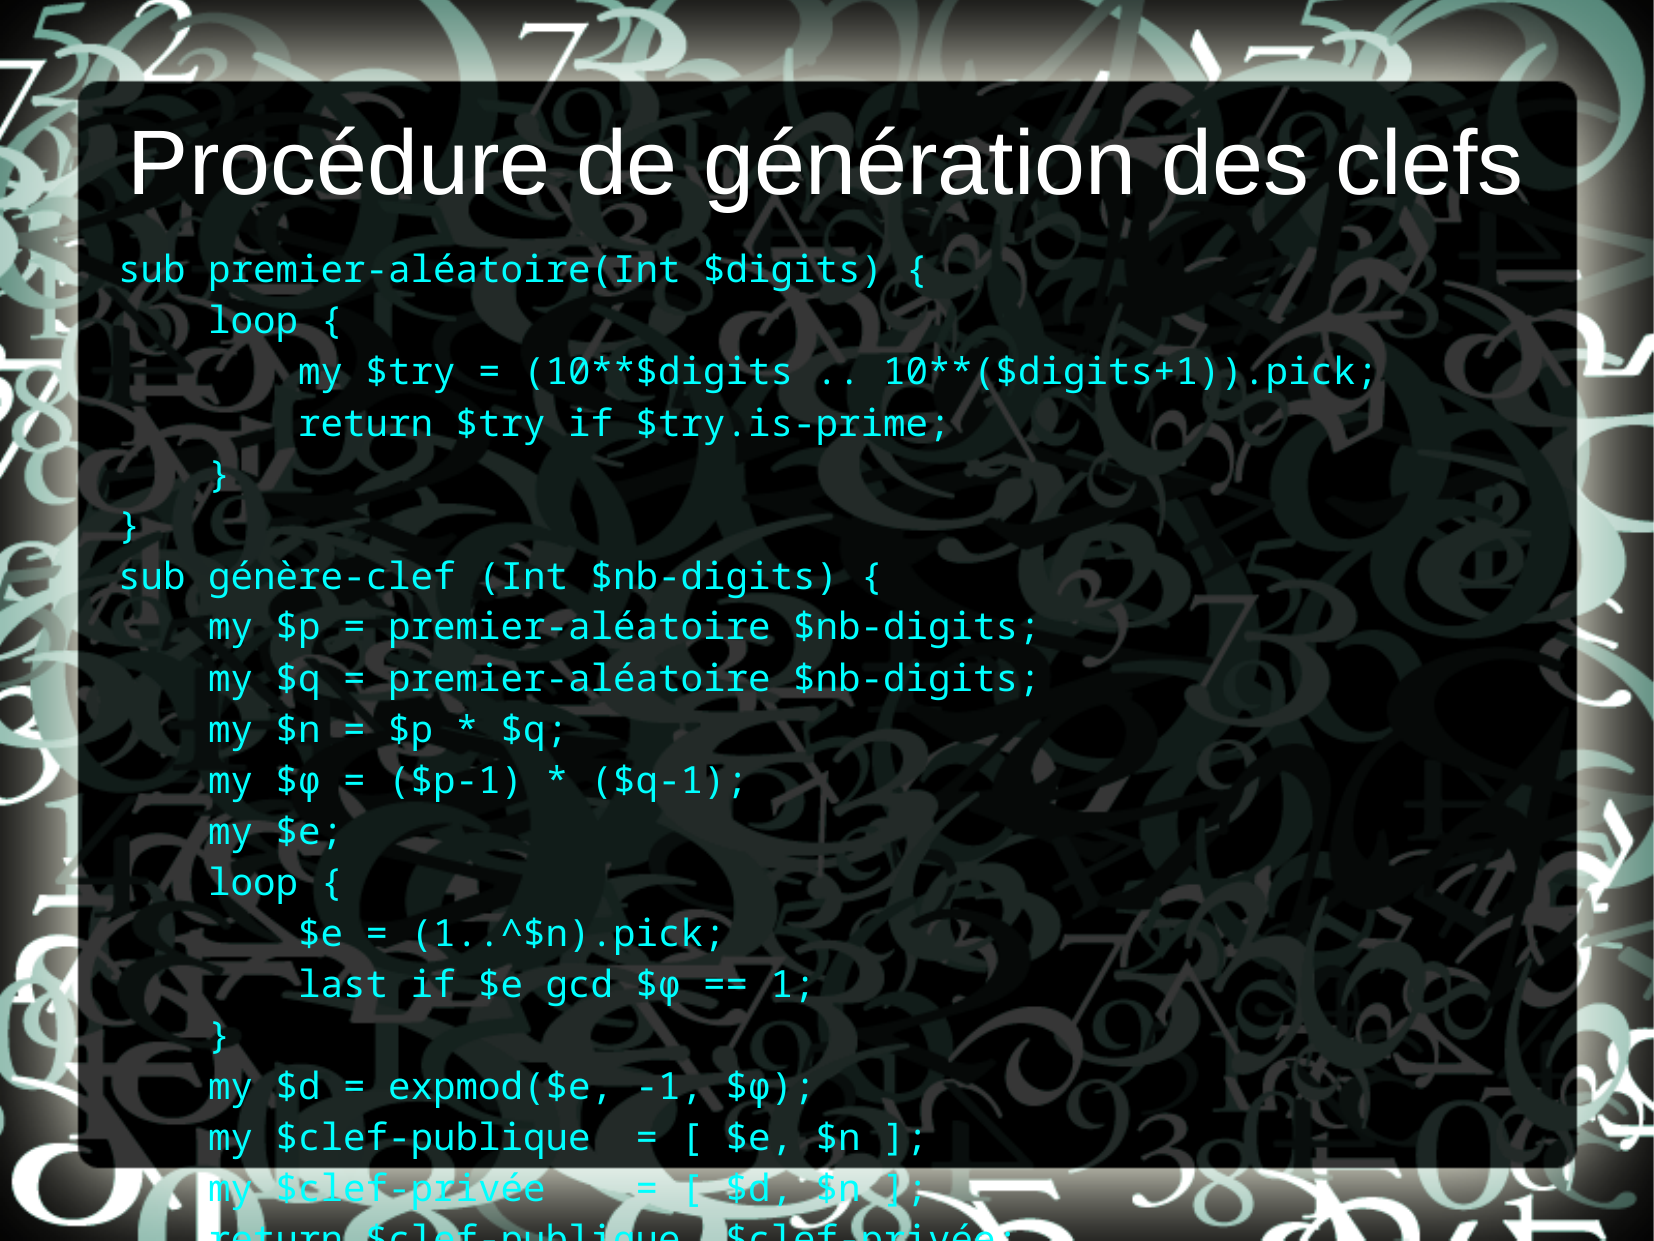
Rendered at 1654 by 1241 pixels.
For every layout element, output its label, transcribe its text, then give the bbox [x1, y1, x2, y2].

picture [0, 0, 1654, 1241]
title Procédure de génération des clefs [82, 88, 1571, 237]
list sub premier-aléatoire(Int $digits) { loop { my $try = (10**$digits .. 10**($digits+1)).pick; return $try if $try.is-prime; } } sub génère-clef (Int $nb-digits) { my $p = premier-aléatoire $nb-digits; my $q = premier-aléatoire $nb-digits; my $n = $p * $q; my $ϕ = ($p-1) * ($q-1); my $e; loop { $e = (1..^$n).pick; last if $e gcd $ϕ == 1; } my $d = expmod($e, -1, $ϕ); my $clef-publique = [ $e, $n ]; my $clef-privée = [ $d, $n ]; return $clef-publique, $clef-privée; } [118, 242, 1542, 1241]
